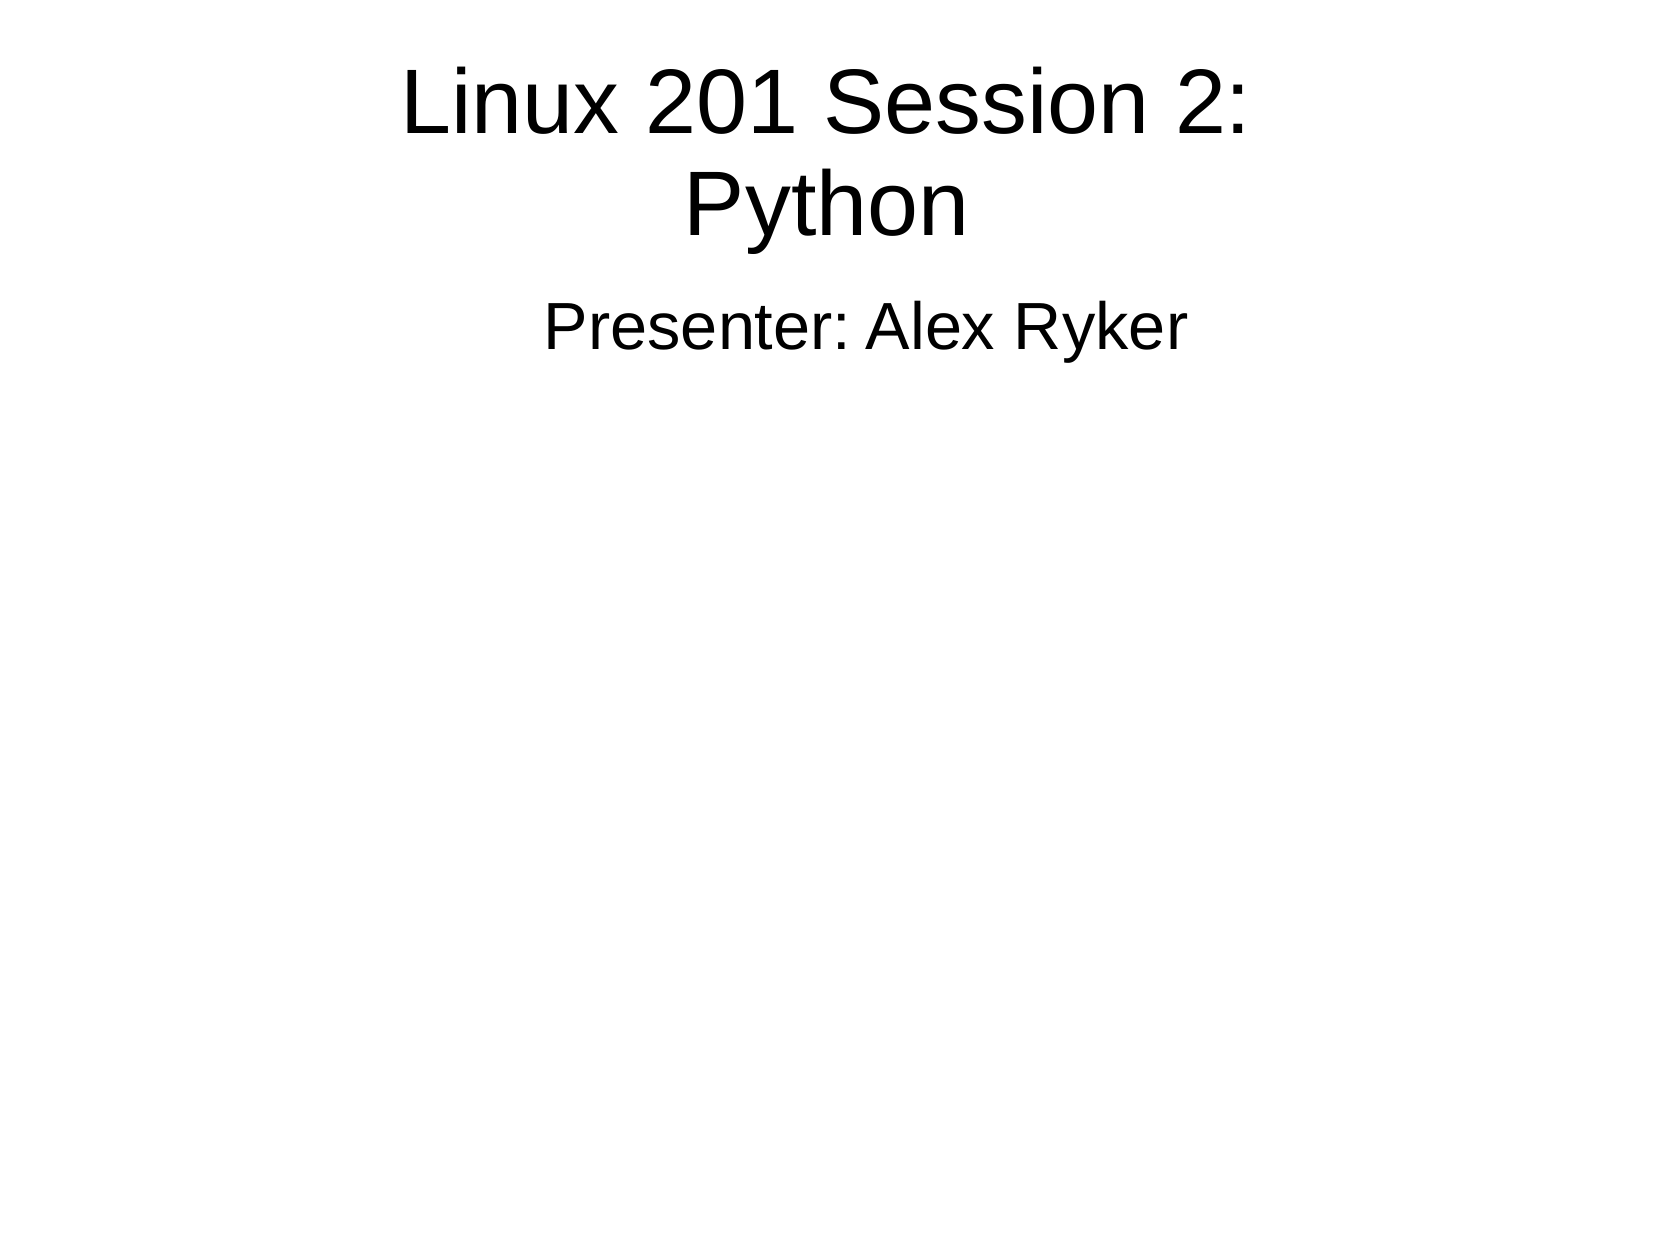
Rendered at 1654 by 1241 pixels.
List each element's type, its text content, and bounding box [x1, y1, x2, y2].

text_box Presenter: Alex Ryker [529, 289, 1204, 365]
title Linux 201 Session 2: Python [82, 49, 1571, 257]
